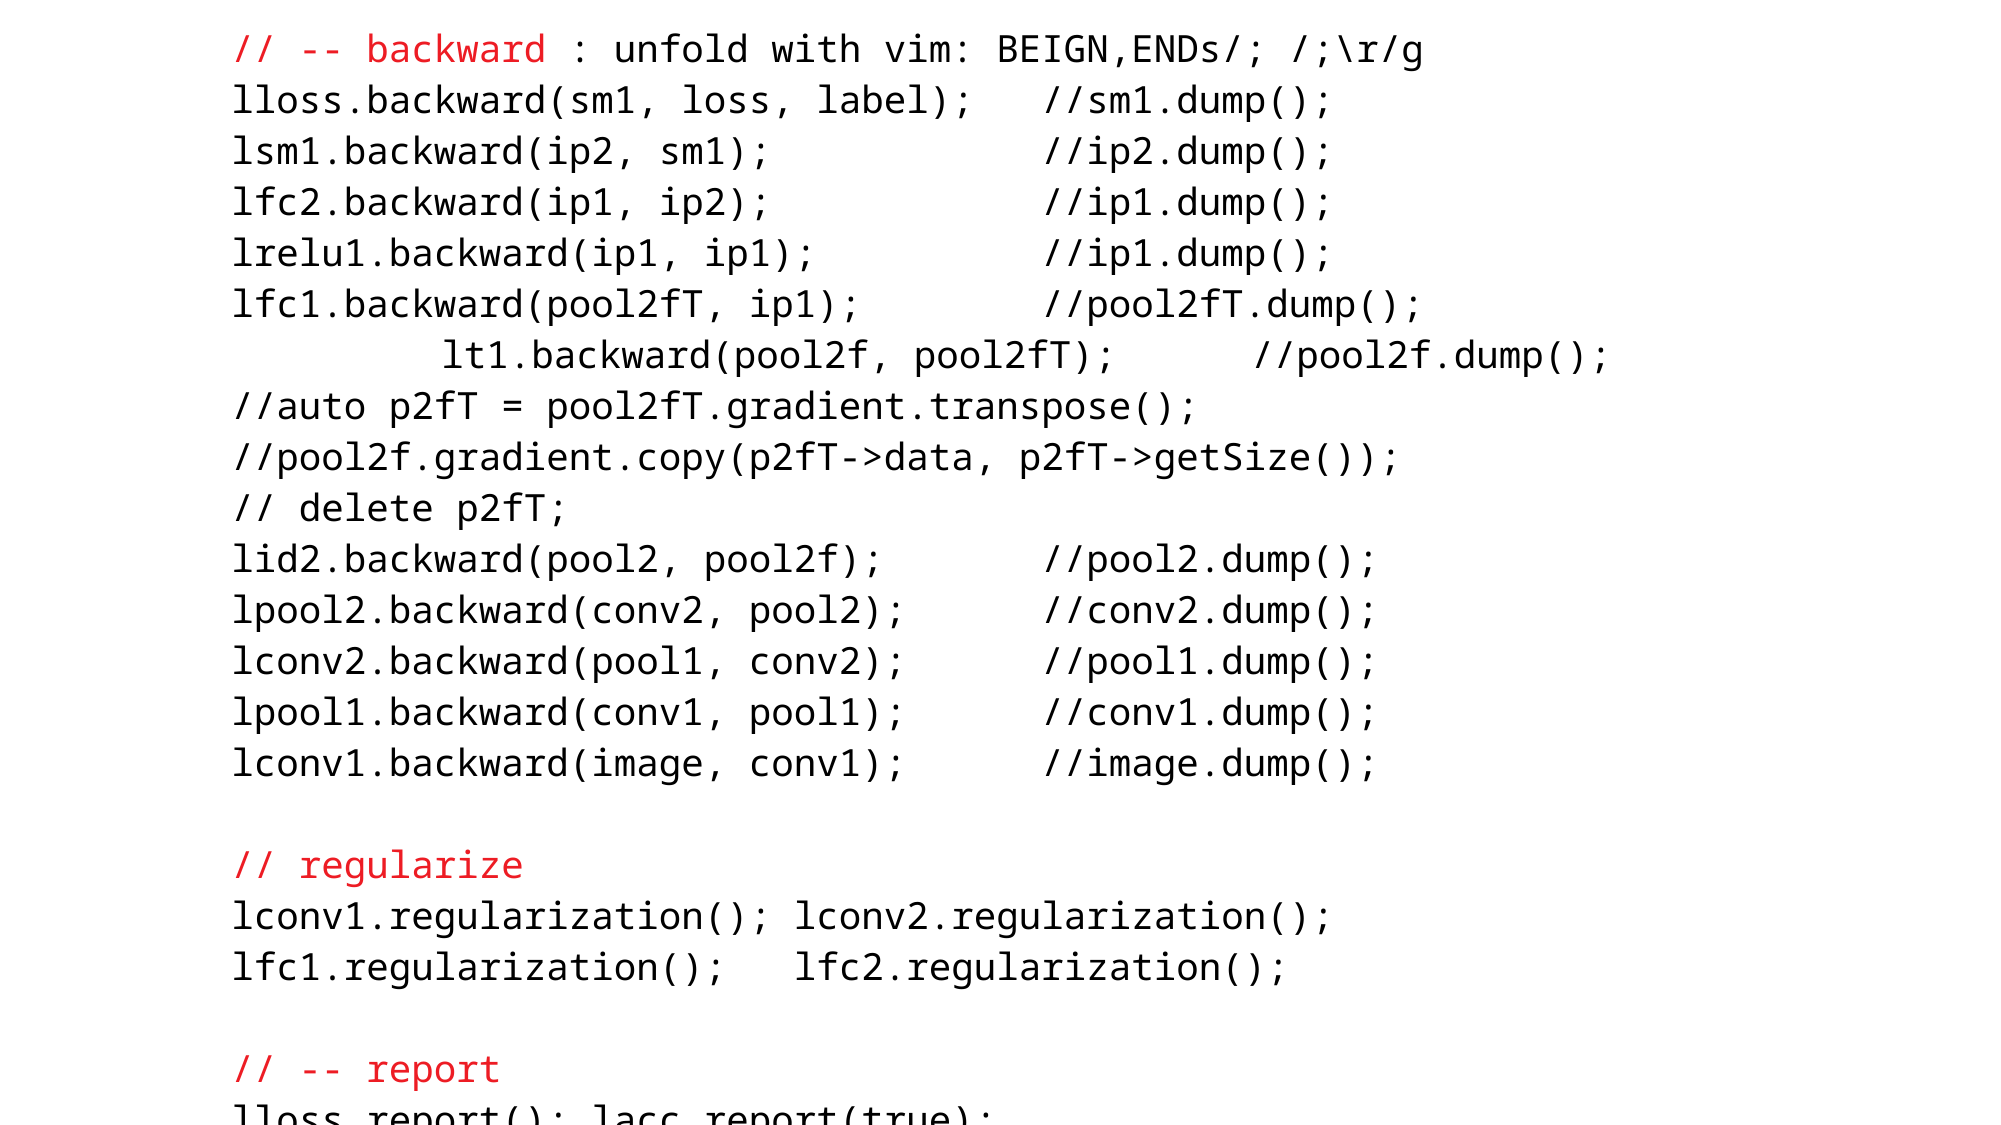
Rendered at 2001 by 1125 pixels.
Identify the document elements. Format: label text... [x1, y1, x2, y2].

text_box // -- backward : unfold with vim: BEIGN,ENDs/; /;\r/g lloss.backward(sm1, loss, label); //sm1.dump(); lsm1.backward(ip2, sm1); //ip2.dump(); lfc2.backward(ip1, ip2); //ip1.dump(); lrelu1.backward(ip1, ip1); //ip1.dump(); lfc1.backward(pool2fT, ip1); //pool2fT.dump(); lt1.backward(pool2f, pool2fT); //pool2f.dump(); //auto p2fT = pool2fT.gradient.transpose(); //pool2f.gradient.copy(p2fT->data, p2fT->getSize()); // delete p2fT; lid2.backward(pool2, pool2f); //pool2.dump(); lpool2.backward(conv2, pool2); //conv2.dump(); lconv2.backward(pool1, conv2); //pool1.dump(); lpool1.backward(conv1, pool1); //conv1.dump(); lconv1.backward(image, conv1); //image.dump(); // regularize lconv1.regularization(); lconv2.regularization(); lfc1.regularization(); lfc2.regularization(); // -- report lloss.report(); lacc.report(true); label.dump(true, false); lconv1.dumpstat(); lconv2.dumpstat(); lfc1.dumpstat(); lfc2.dumpstat(); //pool1.dump(true, false); cv_train_loss.append(iteration, lloss.lossval); cv_train_acc.append(iteration, lacc.accuracy); [66, 15, 1861, 1125]
